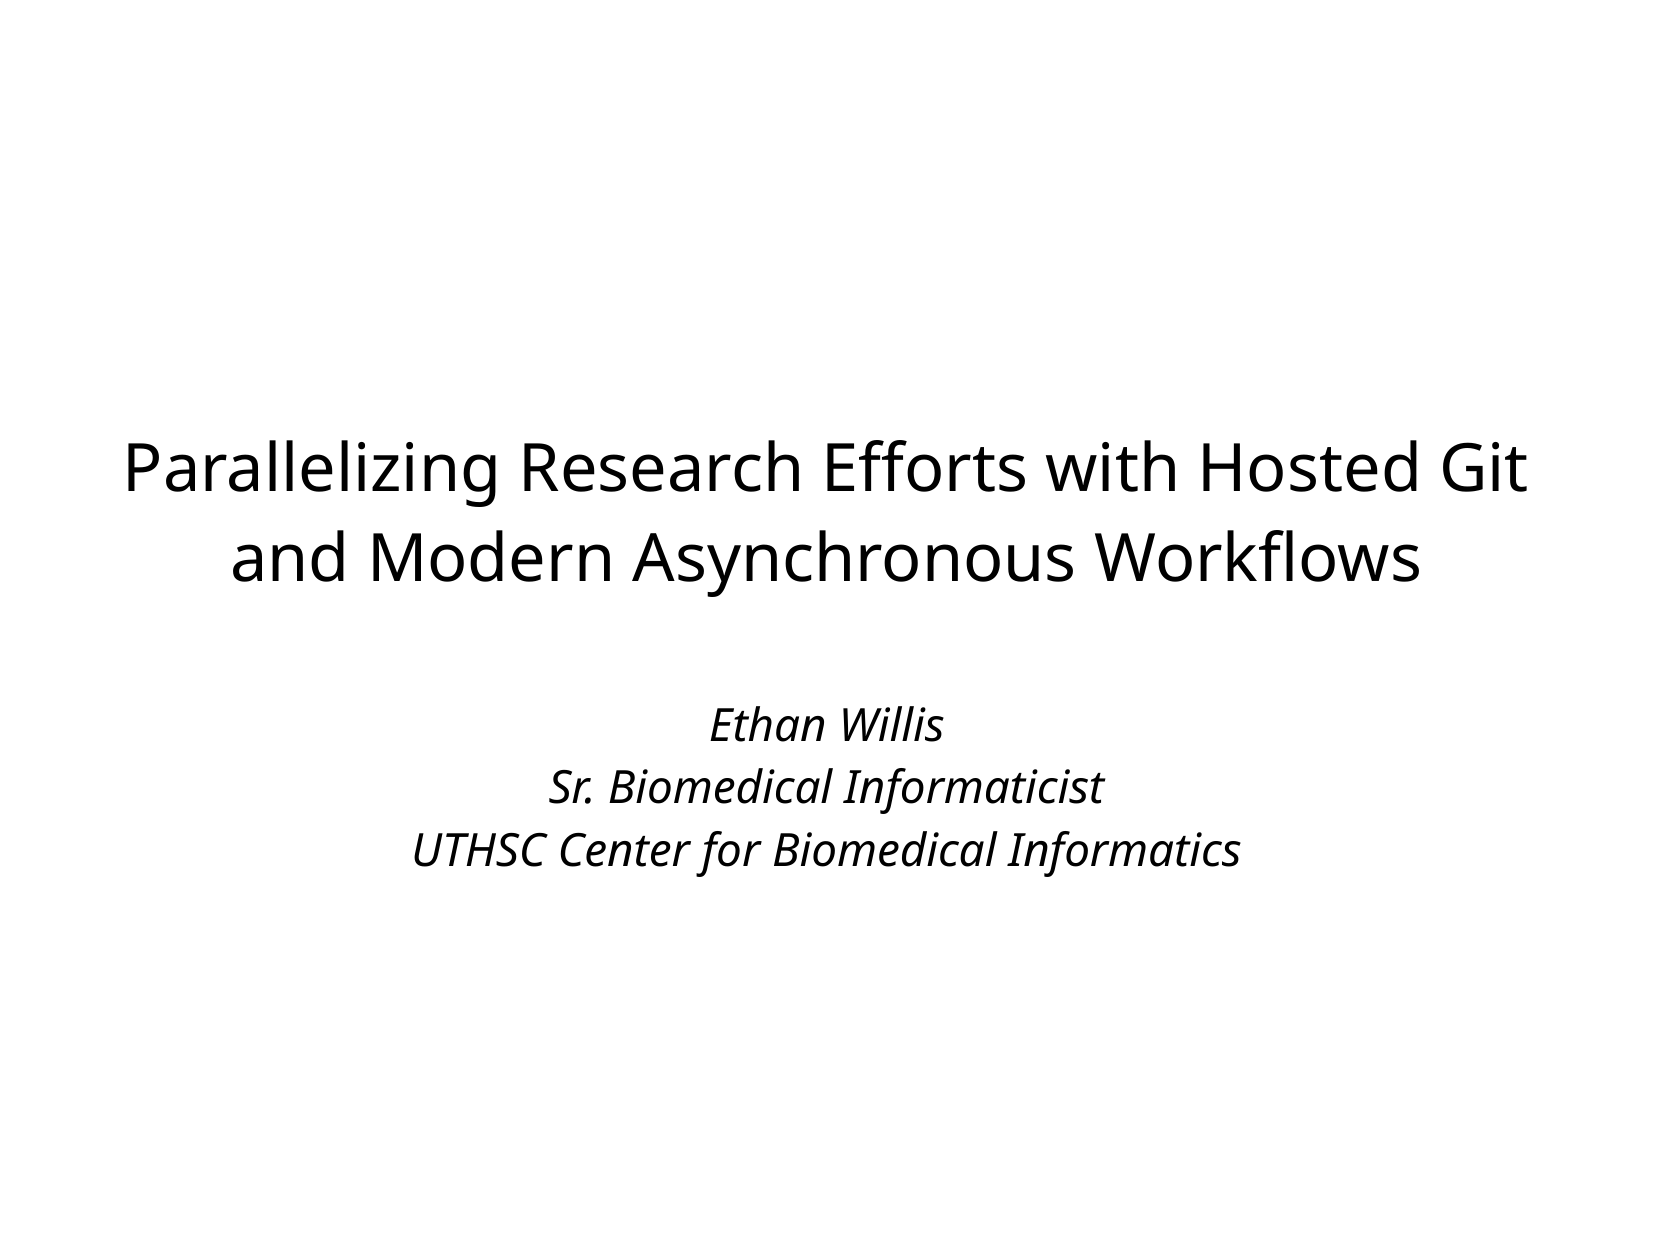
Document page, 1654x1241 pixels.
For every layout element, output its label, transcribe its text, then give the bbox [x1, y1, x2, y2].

subtitle Parallelizing Research Efforts with Hosted Git and Modern Asynchronous Workflows Ethan Willis Sr. Biomedical Informaticist UTHSC Center for Biomedical Informatics [82, 290, 1571, 1010]
